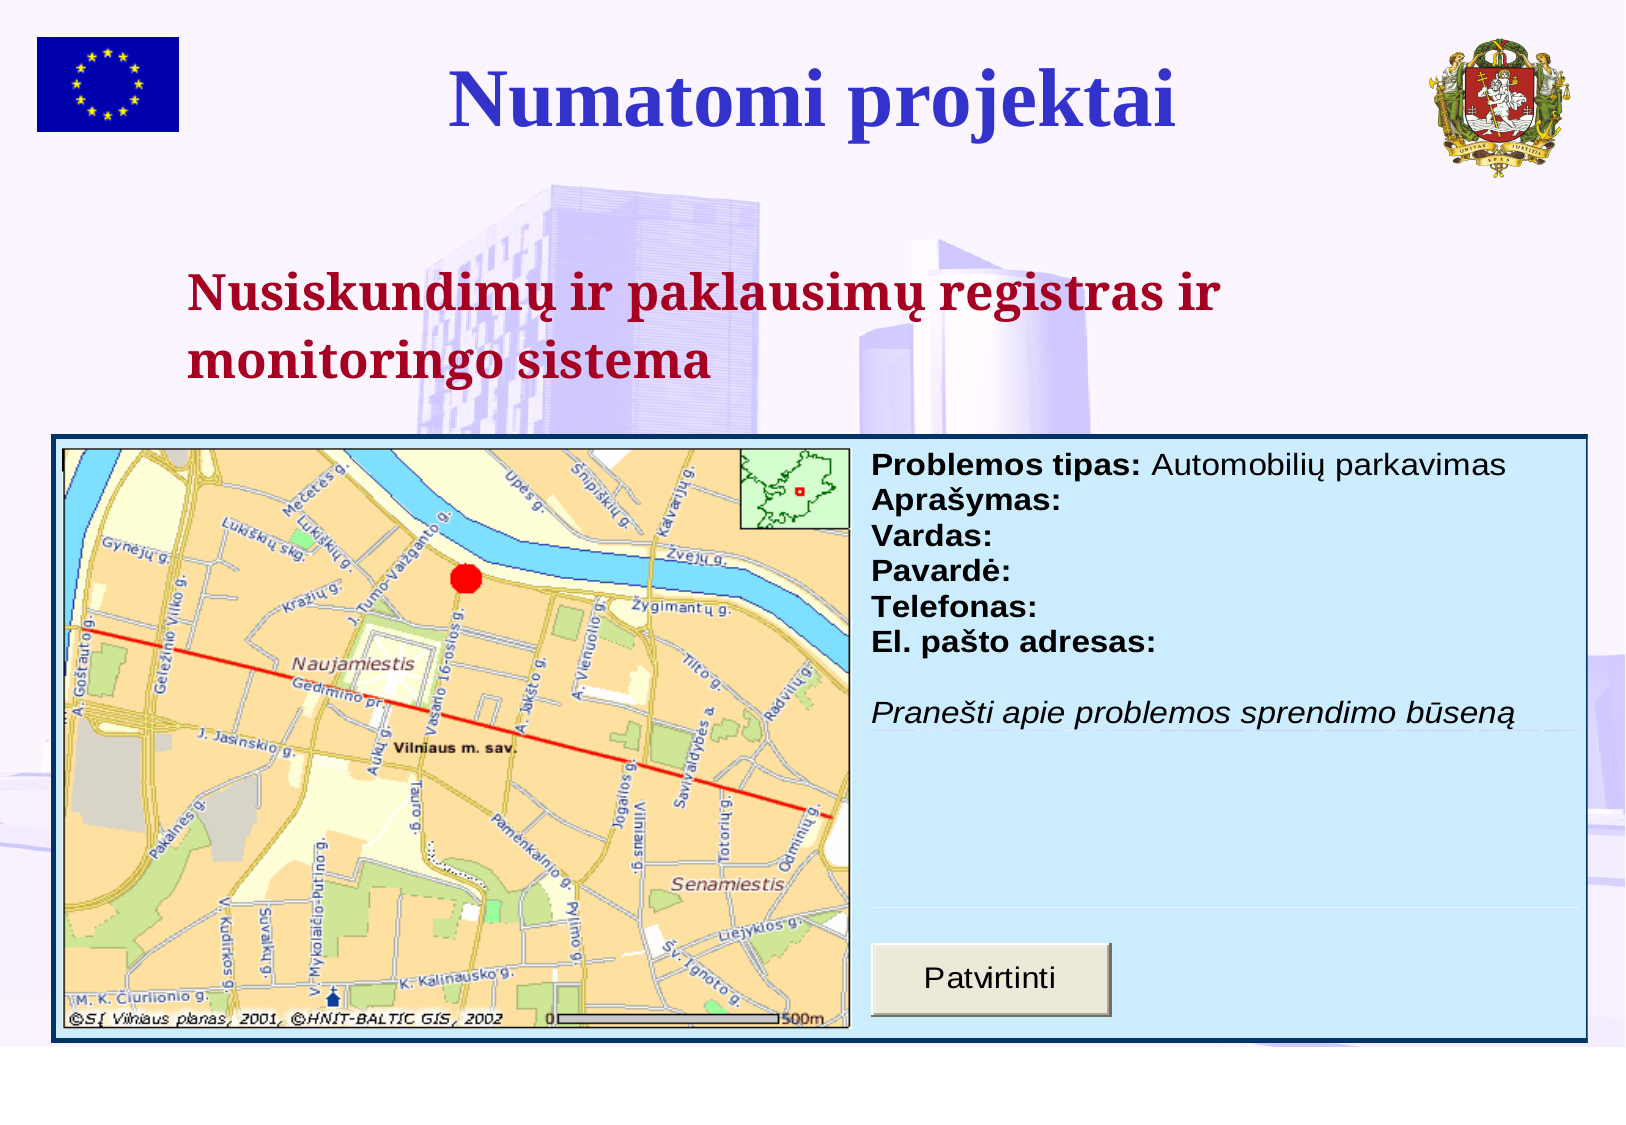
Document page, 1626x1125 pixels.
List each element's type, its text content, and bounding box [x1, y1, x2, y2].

picture [0, 0, 1626, 1086]
title Numatomi projektai [81, 45, 1544, 168]
text_box Nusiskundimų ir paklausimų registras ir monitoringo sistema [172, 249, 1479, 402]
